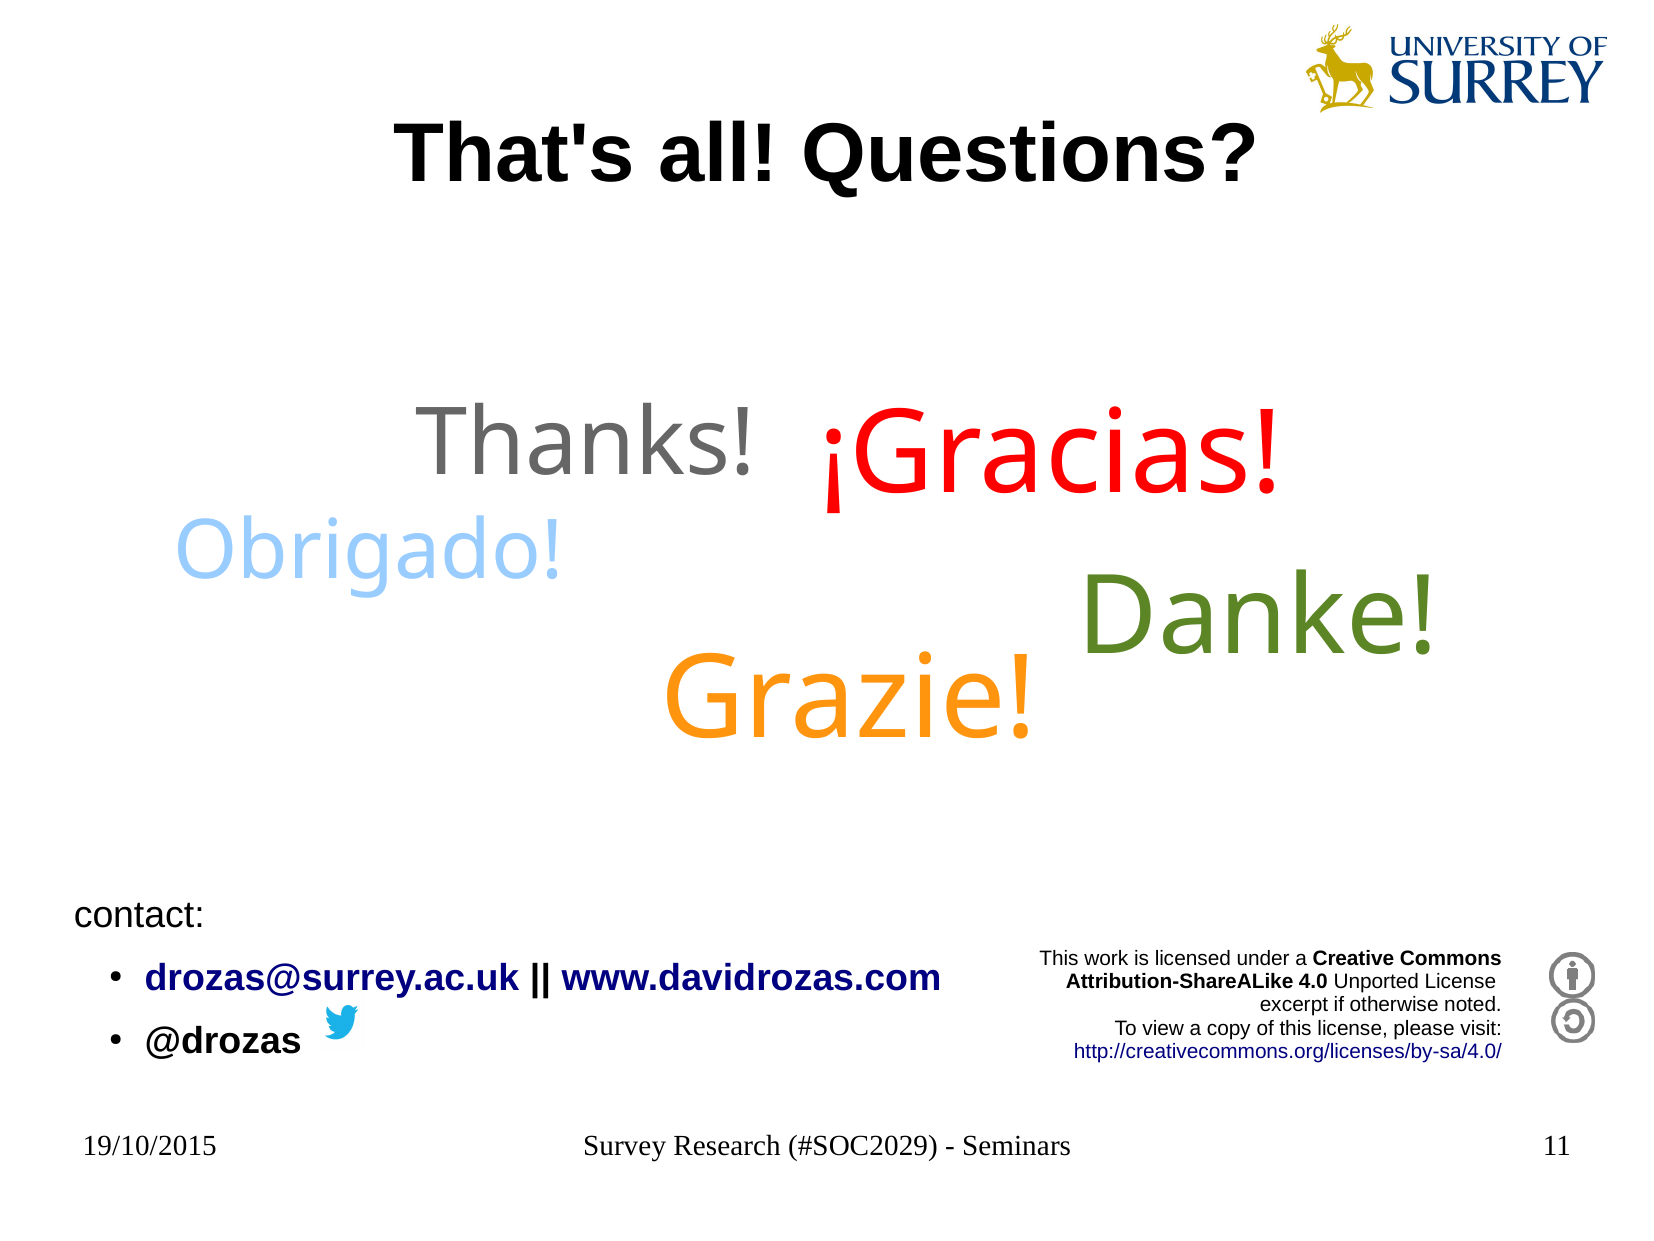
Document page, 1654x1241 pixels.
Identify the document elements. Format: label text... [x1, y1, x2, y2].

picture [318, 992, 365, 1052]
title ¡Gracias! [803, 342, 1299, 553]
picture [1549, 952, 1595, 1044]
text_box contact: drozas@surrey.ac.uk || www.davidrozas.com @drozas [23, 865, 1201, 1123]
title Grazie! [646, 602, 1052, 783]
picture [1306, 23, 1607, 113]
text_box This work is licensed under a Creative Commons Attribution-ShareALike 4.0 Unported License excerpt if otherwise noted. To view a copy of this license, please visit: http://creativecommons.org/licenses/by-sa/4.0/ [1201, 938, 1518, 1095]
title That's all! Questions? [82, 49, 1571, 257]
title Thanks! [368, 333, 804, 544]
title Obrigado! [158, 448, 579, 644]
title Danke! [1062, 513, 1453, 709]
